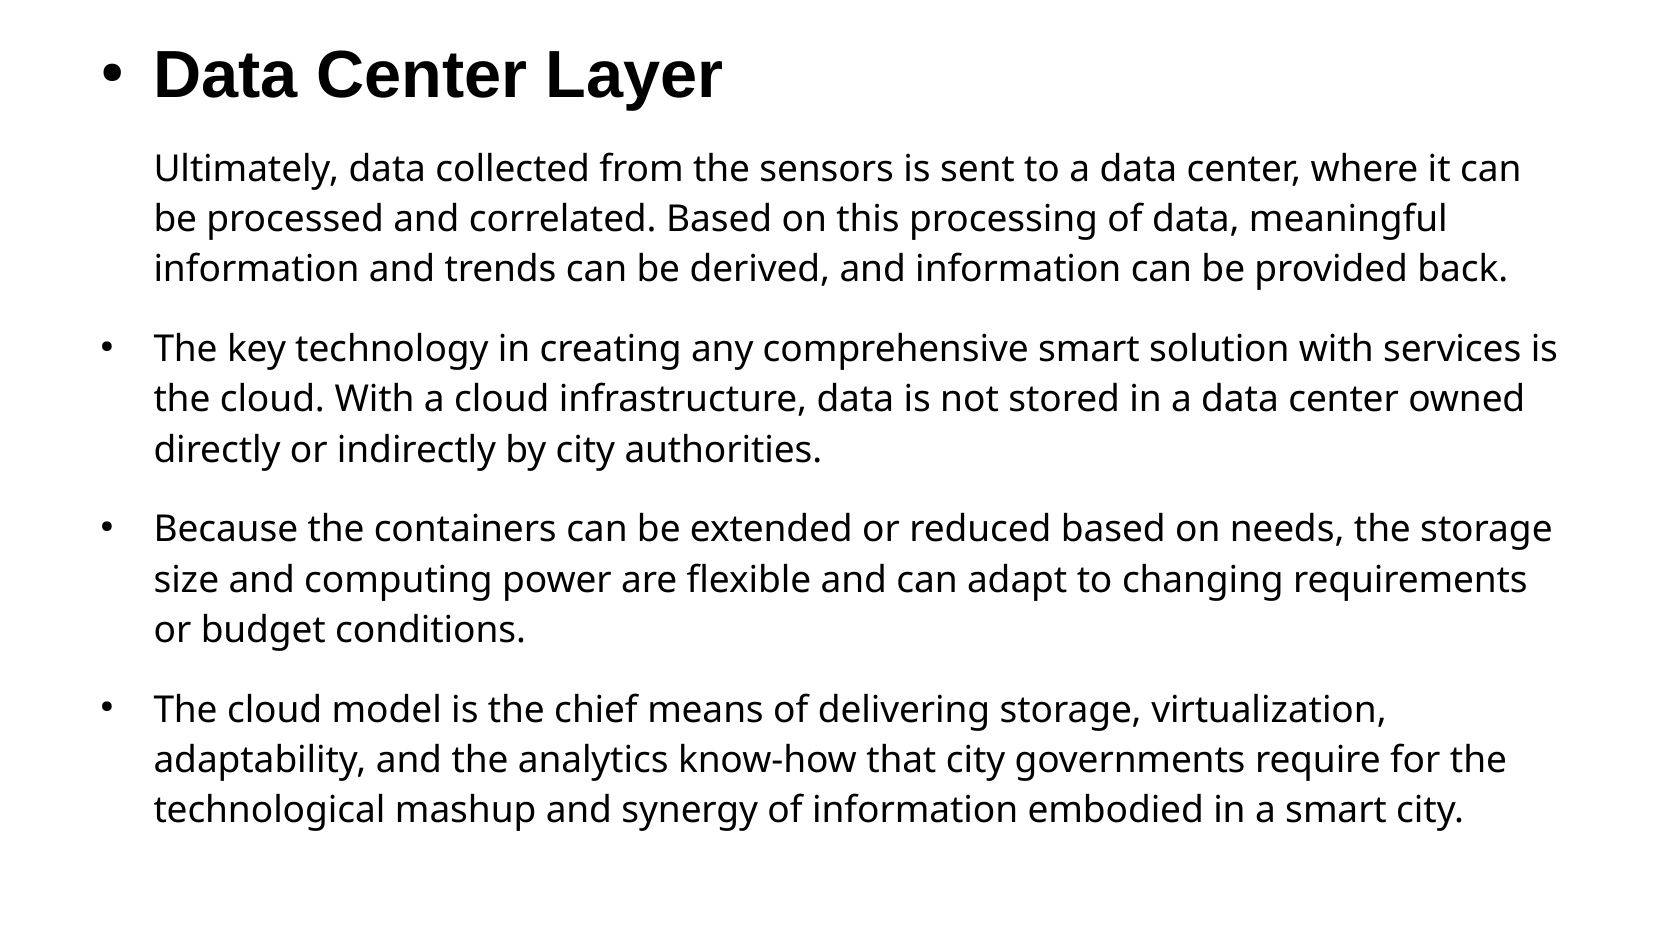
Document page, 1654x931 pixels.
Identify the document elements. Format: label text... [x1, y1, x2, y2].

list Data Center Layer Ultimately, data collected from the sensors is sent to a data center, where it can be processed and correlated. Based on this processing of data, meaningful information and trends can be derived, and information can be provided back. The key technology in creating any comprehensive smart solution with services is the cloud. With a cloud infrastructure, data is not stored in a data center owned directly or indirectly by city authorities. Because the containers can be extended or reduced based on needs, the storage size and computing power are flexible and can adapt to changing requirements or budget conditions. The cloud model is the chief means of delivering storage, virtualization, adaptability, and the analytics know-how that city governments require for the technological mashup and synergy of information embodied in a smart city. [82, 37, 1571, 901]
